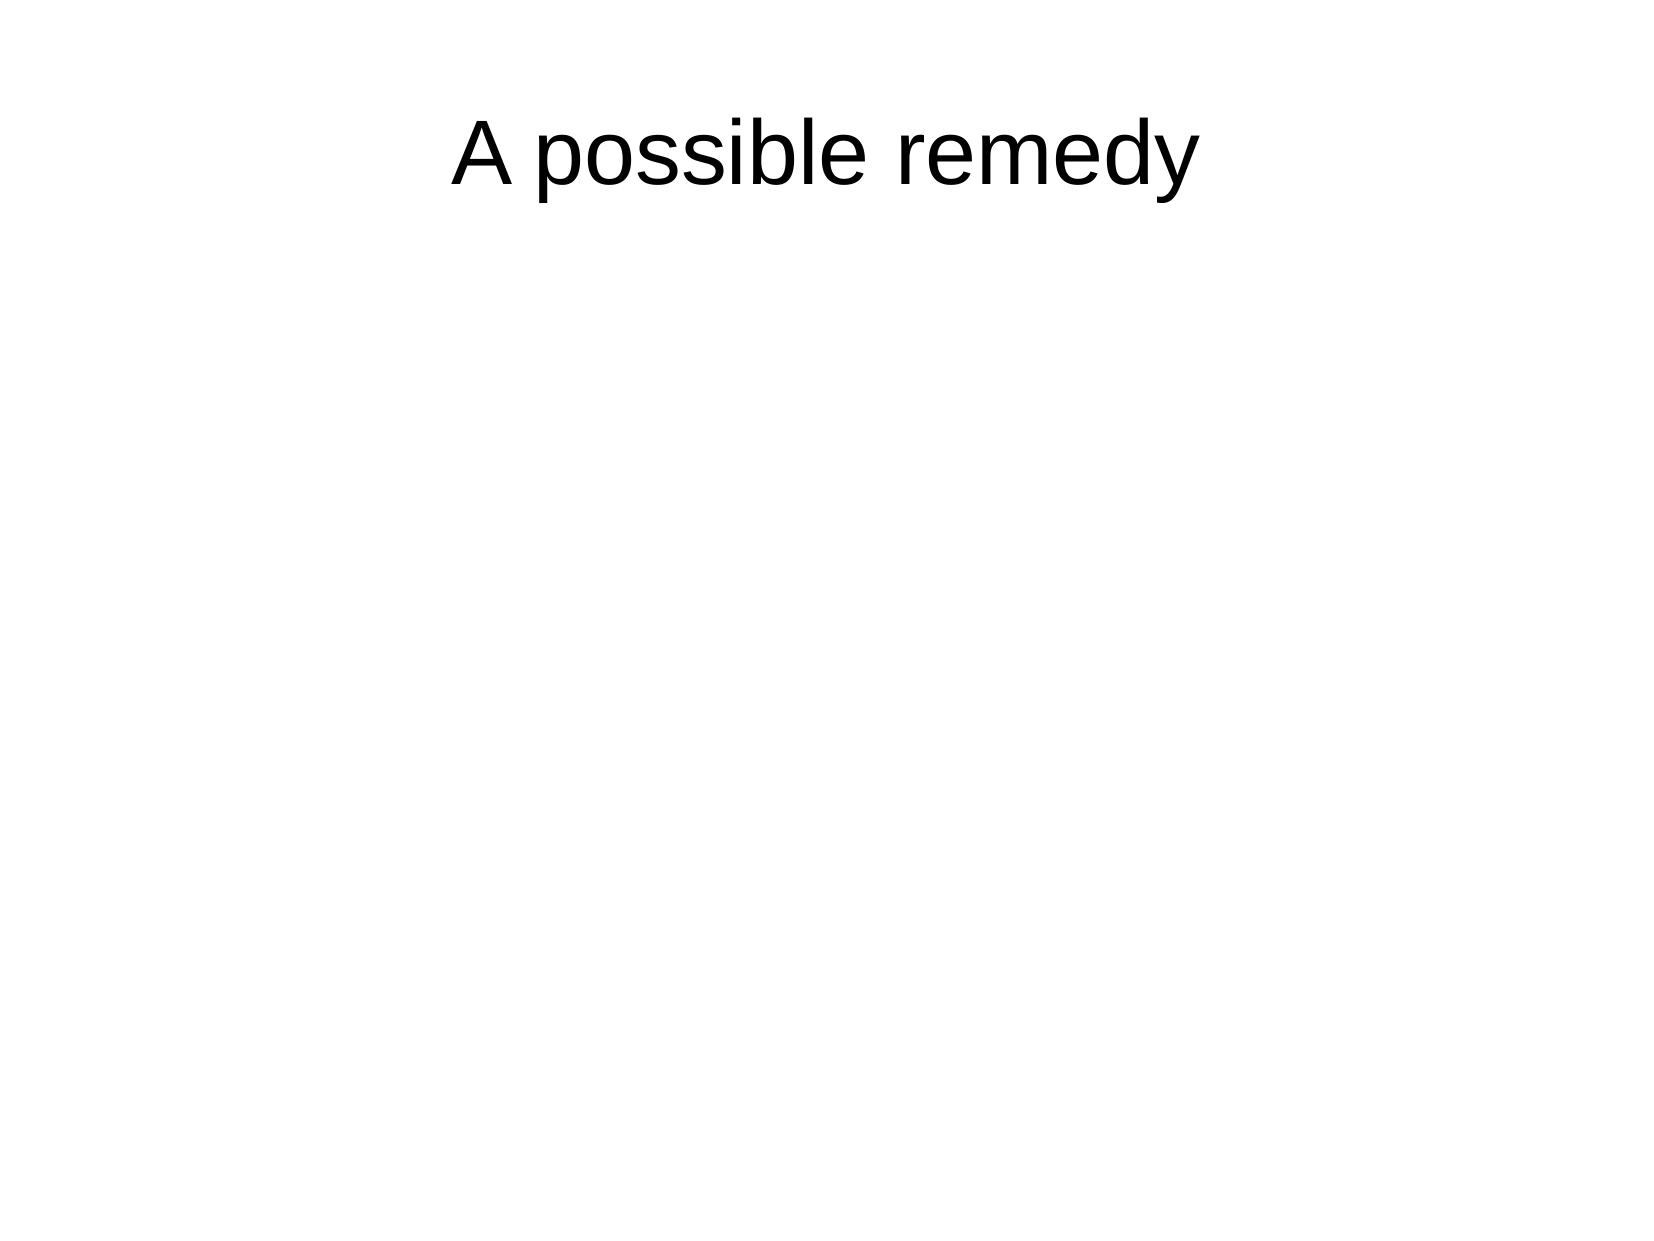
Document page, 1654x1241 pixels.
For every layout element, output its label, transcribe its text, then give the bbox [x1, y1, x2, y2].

title A possible remedy [82, 49, 1571, 257]
